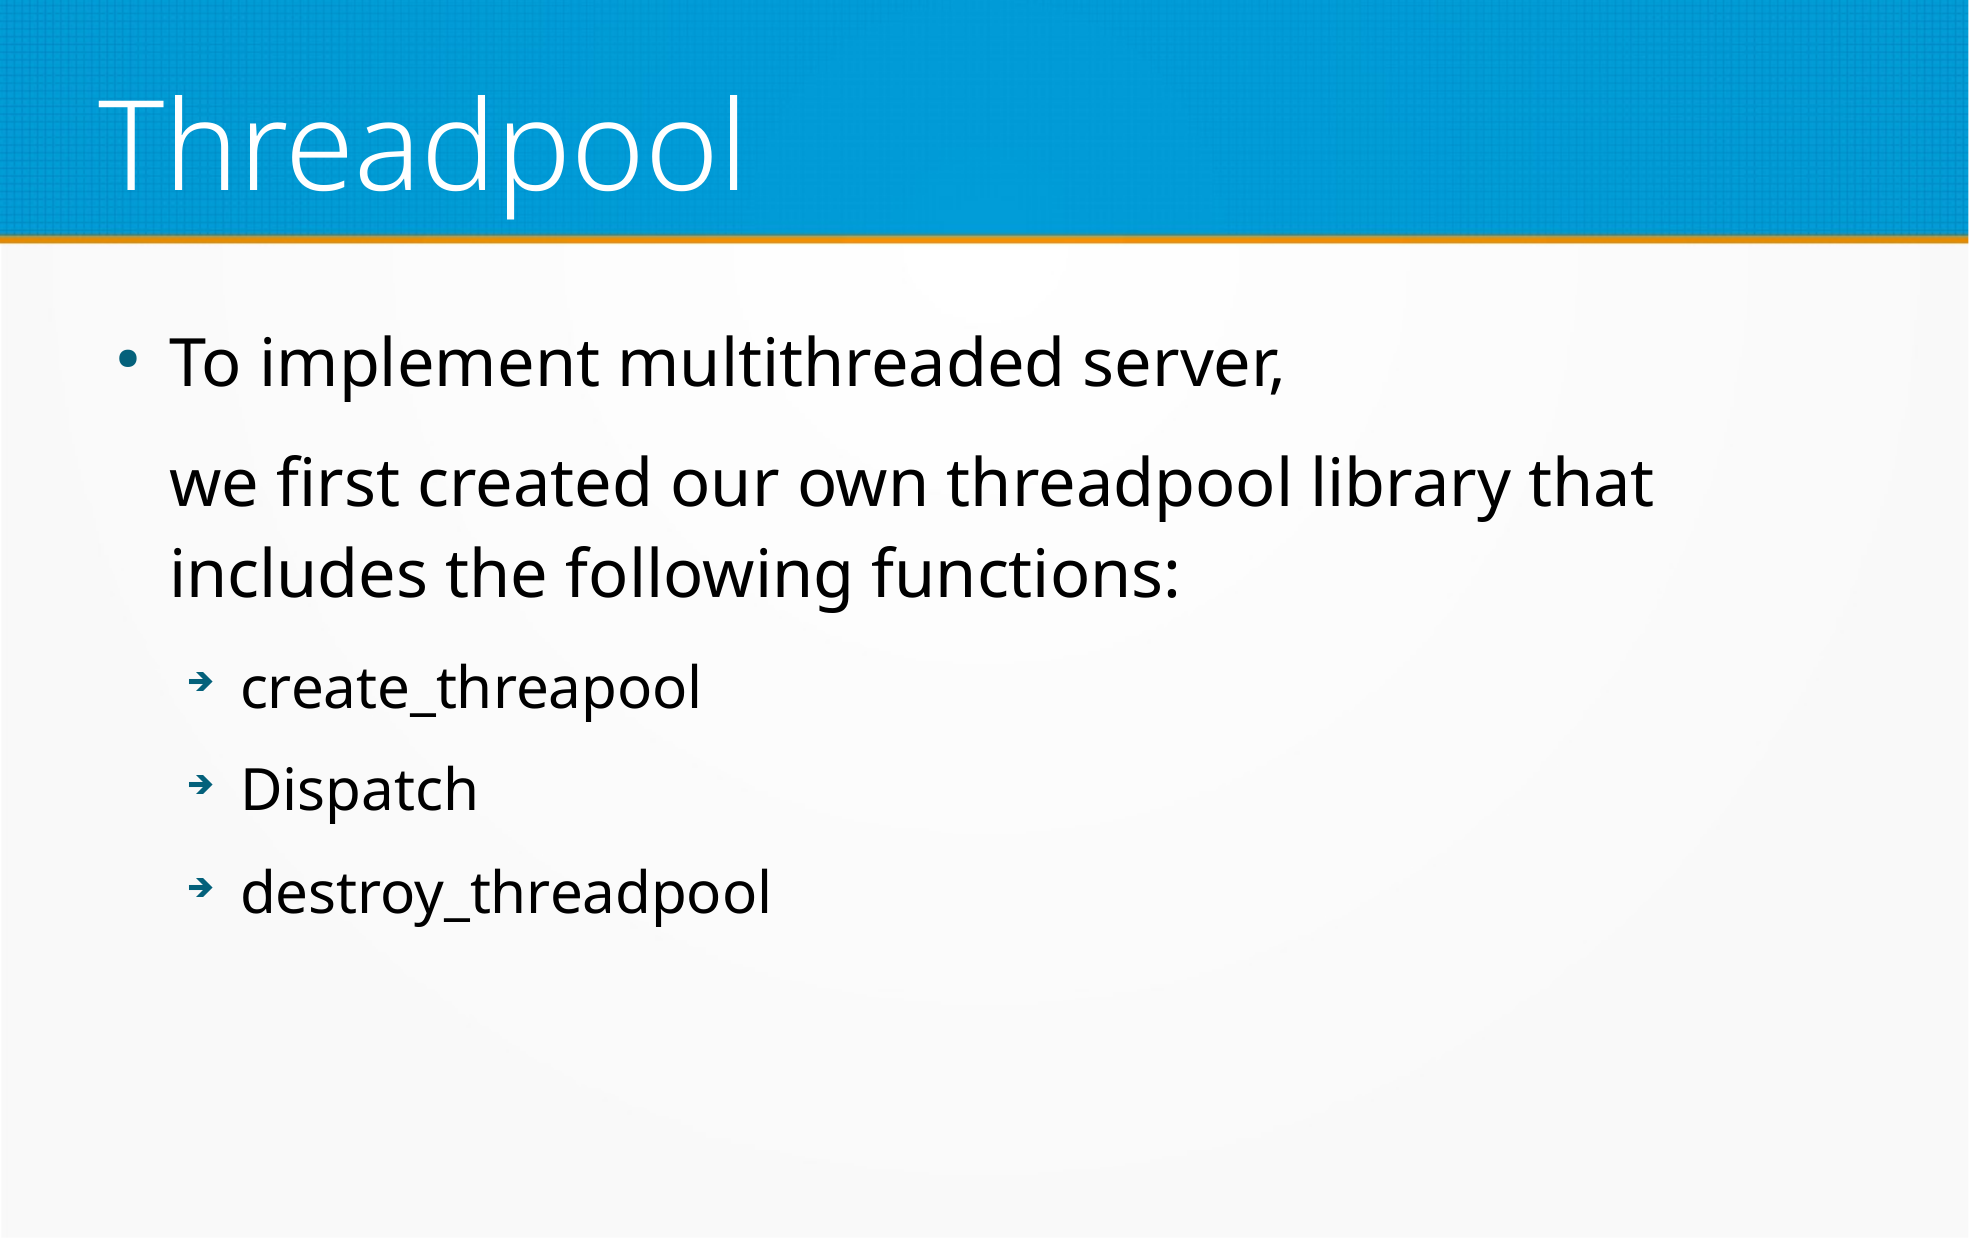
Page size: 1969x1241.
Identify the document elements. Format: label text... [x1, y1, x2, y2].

list To implement multithreaded server, we first created our own threadpool library that includes the following functions: create_threapool Dispatch destroy_threadpool [98, 315, 1861, 1081]
picture [0, 233, 1969, 1241]
title Threadpool [98, 19, 1870, 227]
